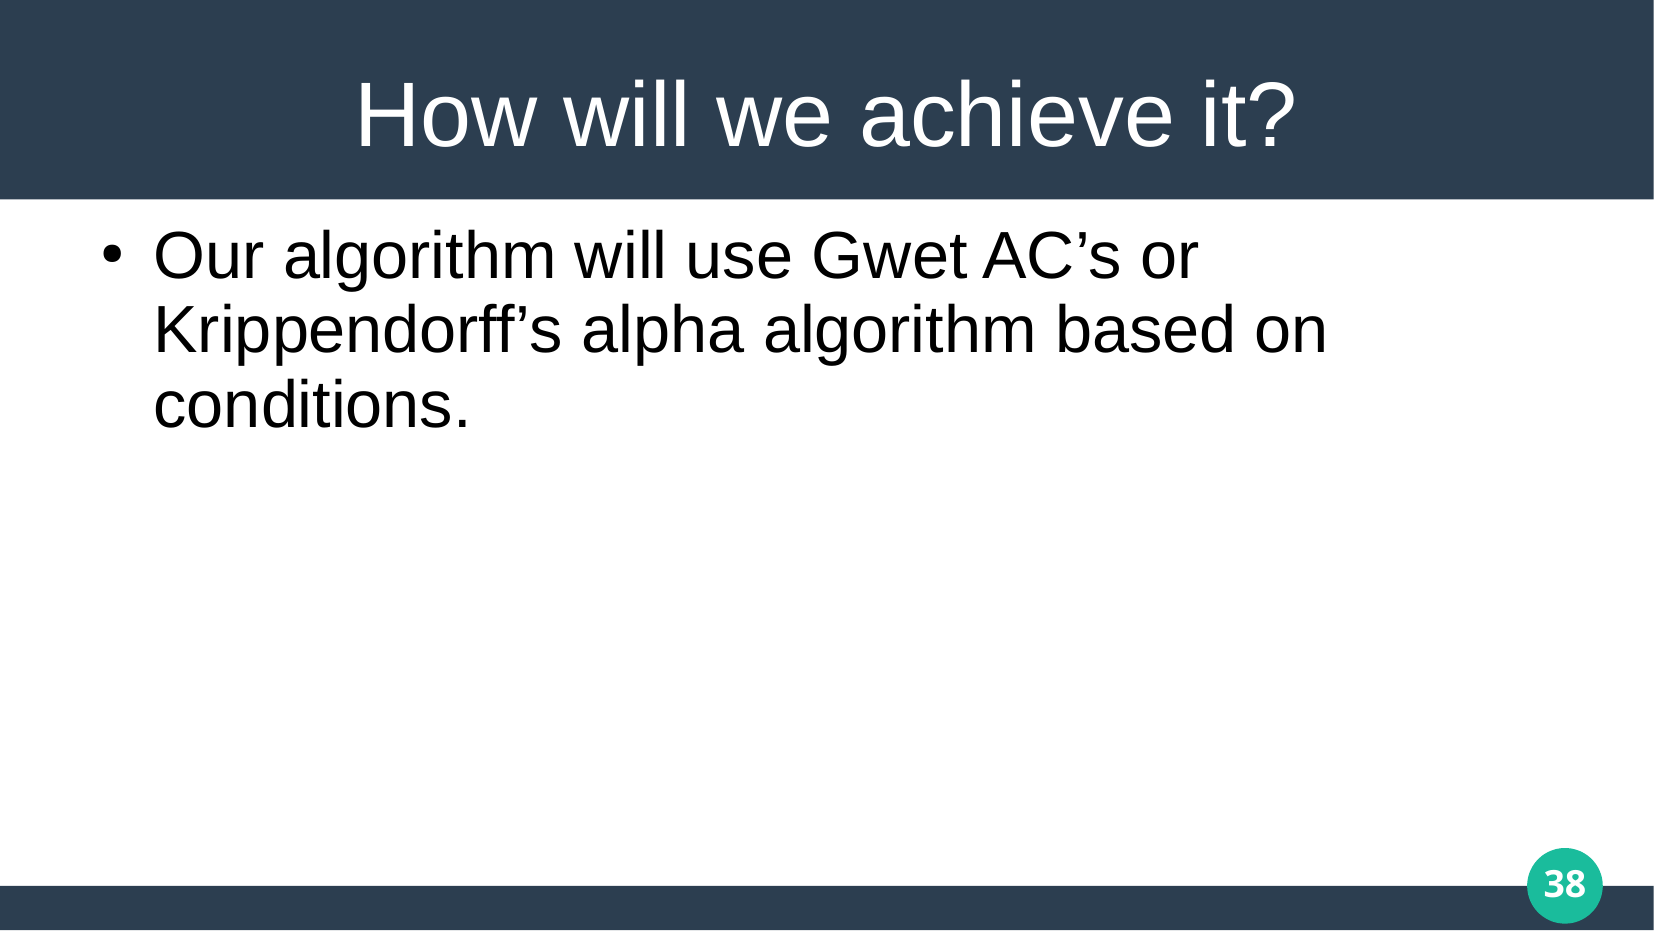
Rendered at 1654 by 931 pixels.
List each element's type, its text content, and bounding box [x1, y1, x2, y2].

list Our algorithm will use Gwet AC’s or Krippendorff’s alpha algorithm based on conditions. [82, 217, 1571, 758]
title How will we achieve it? [82, 37, 1571, 193]
